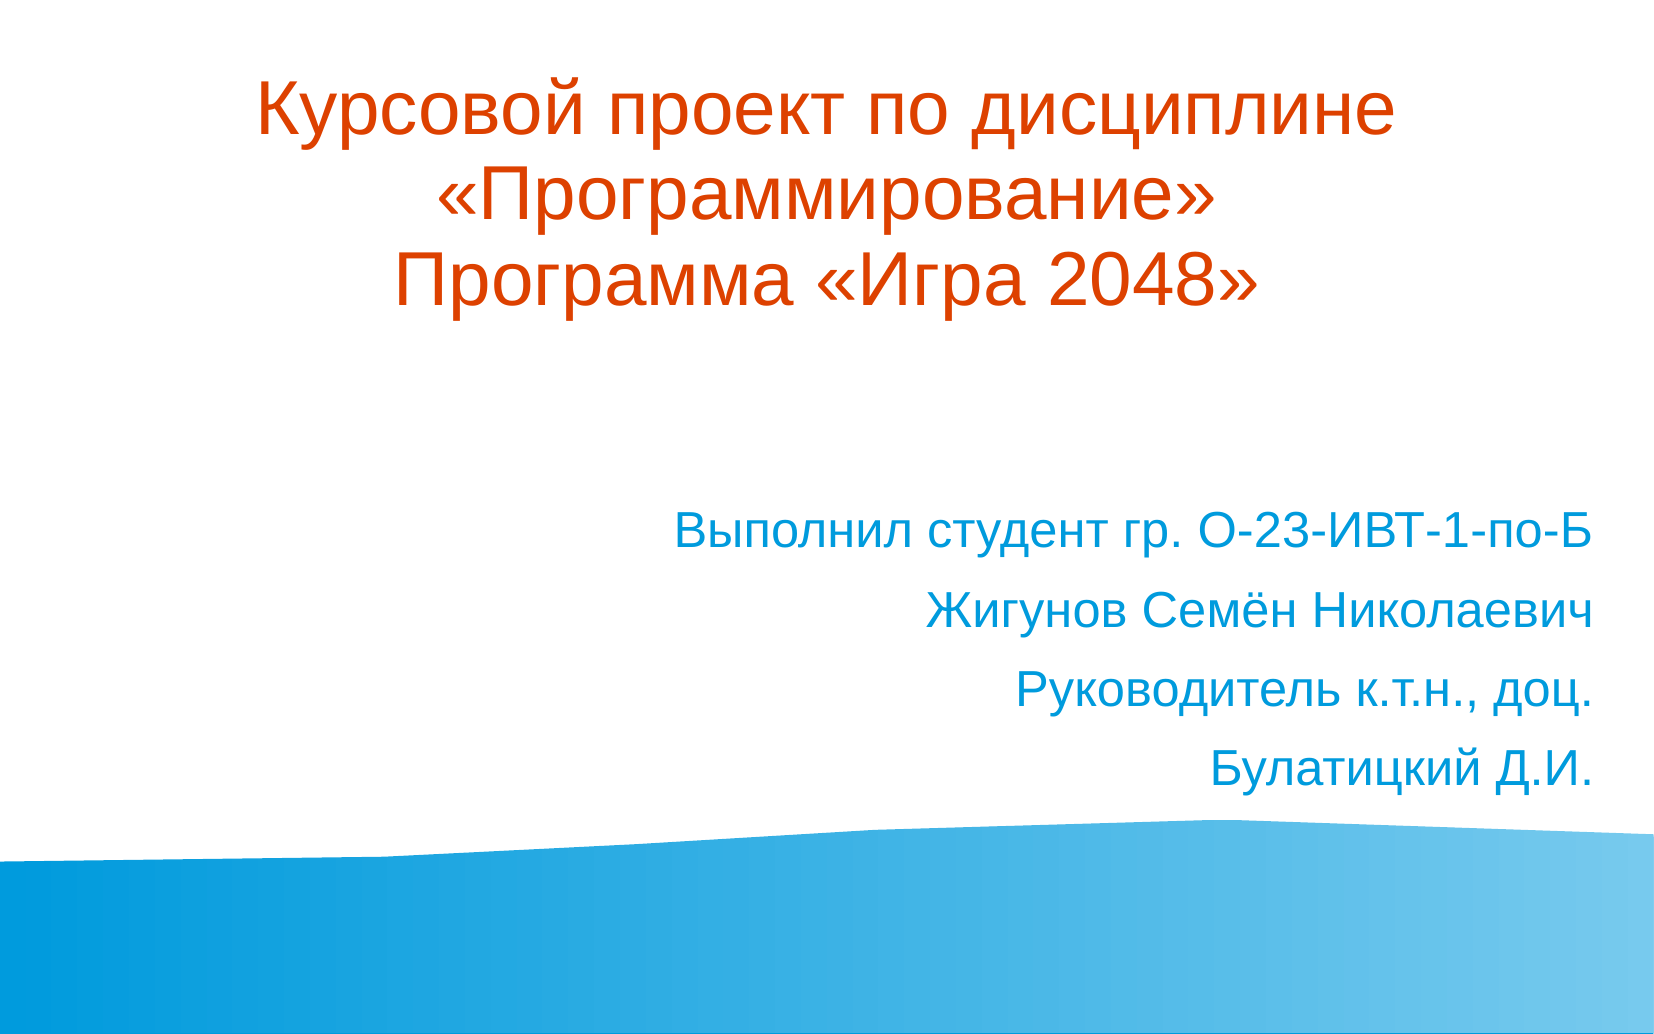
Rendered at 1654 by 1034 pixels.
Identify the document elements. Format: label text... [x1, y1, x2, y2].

title Курсовой проект по дисциплине «Программирование» Программа «Игра 2048» [0, 0, 1654, 473]
list Выполнил студент гр. О-23-ИВТ-1-по-Б Жигунов Семён Николаевич Руководитель к.т.н., доц. Булатицкий Д.И. [59, 501, 1595, 798]
